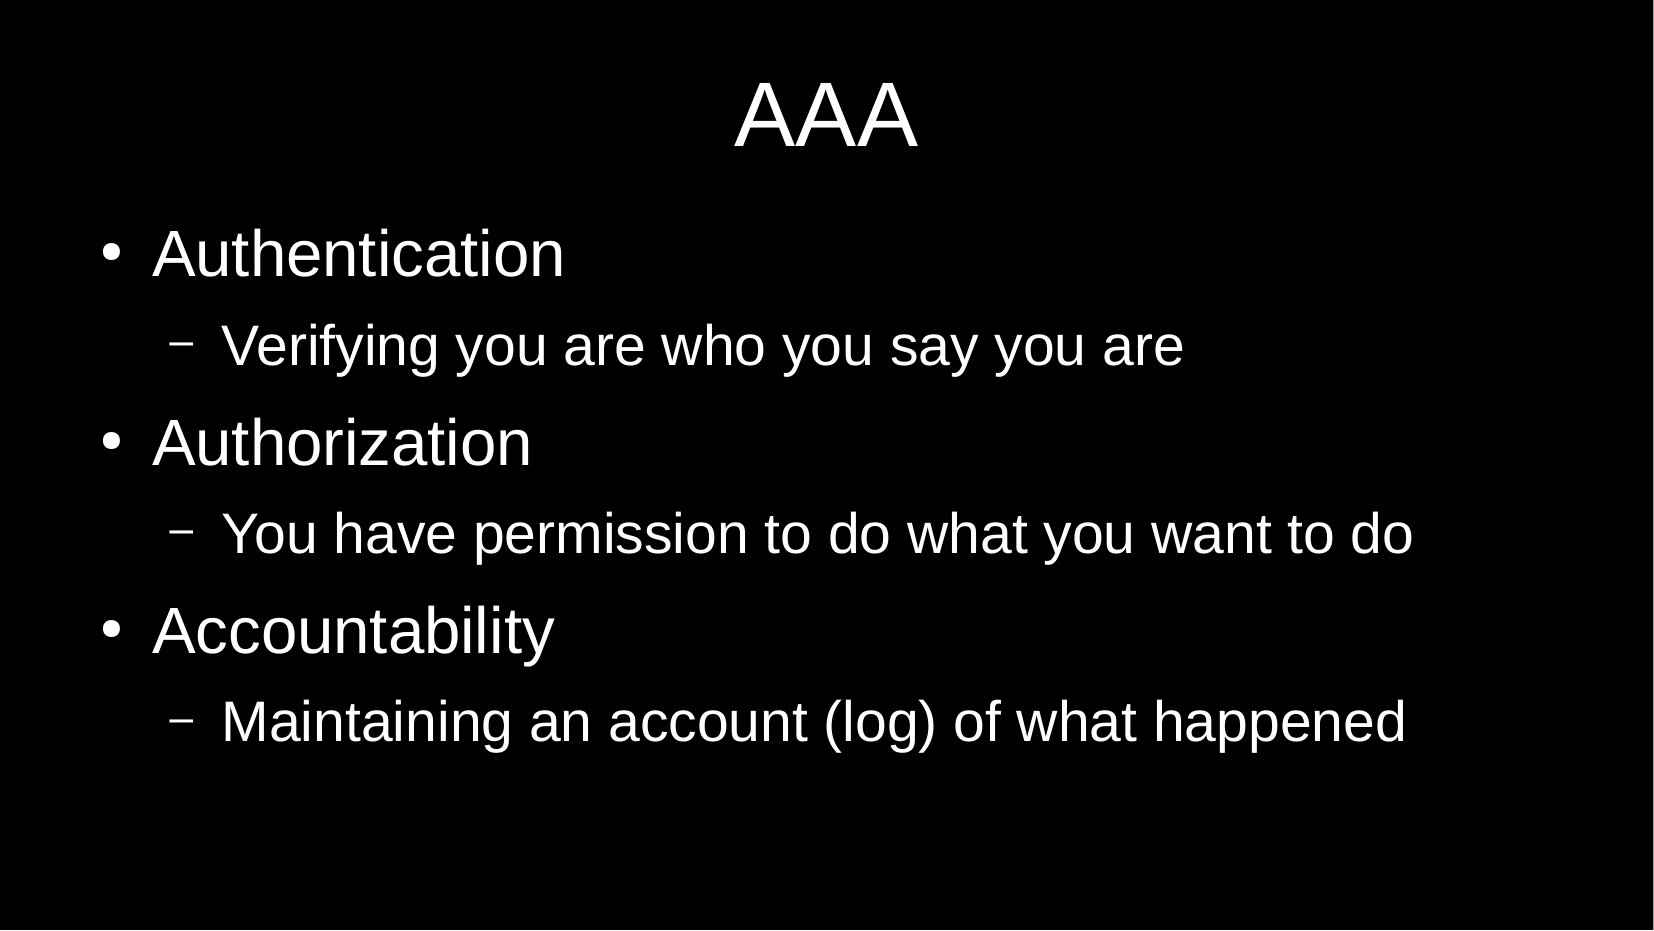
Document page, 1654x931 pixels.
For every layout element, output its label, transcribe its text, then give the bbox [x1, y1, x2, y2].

title AAA [82, 37, 1571, 193]
list Authentication Verifying you are who you say you are Authorization You have permission to do what you want to do Accountability Maintaining an account (log) of what happened [82, 217, 1571, 758]
